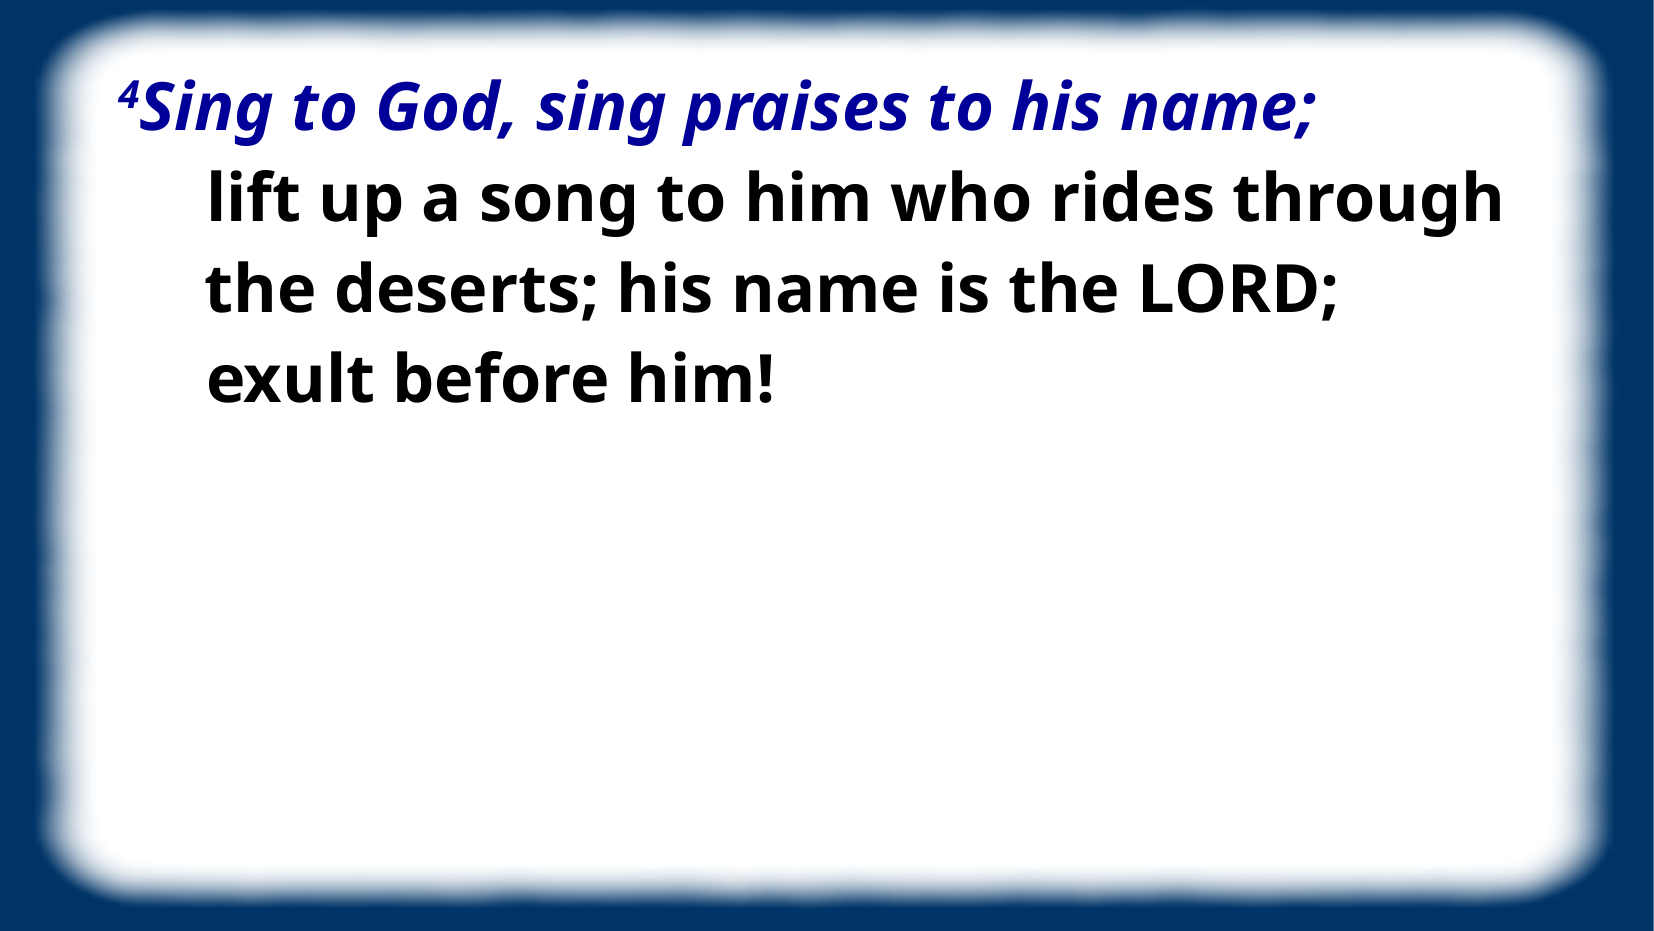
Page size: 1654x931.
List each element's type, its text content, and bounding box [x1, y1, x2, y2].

text_box 4Sing to God, sing praises to his name; lift up a song to him who rides through the deserts; his name is the LORD; exult before him! [103, 51, 1559, 436]
picture [0, 0, 1654, 931]
